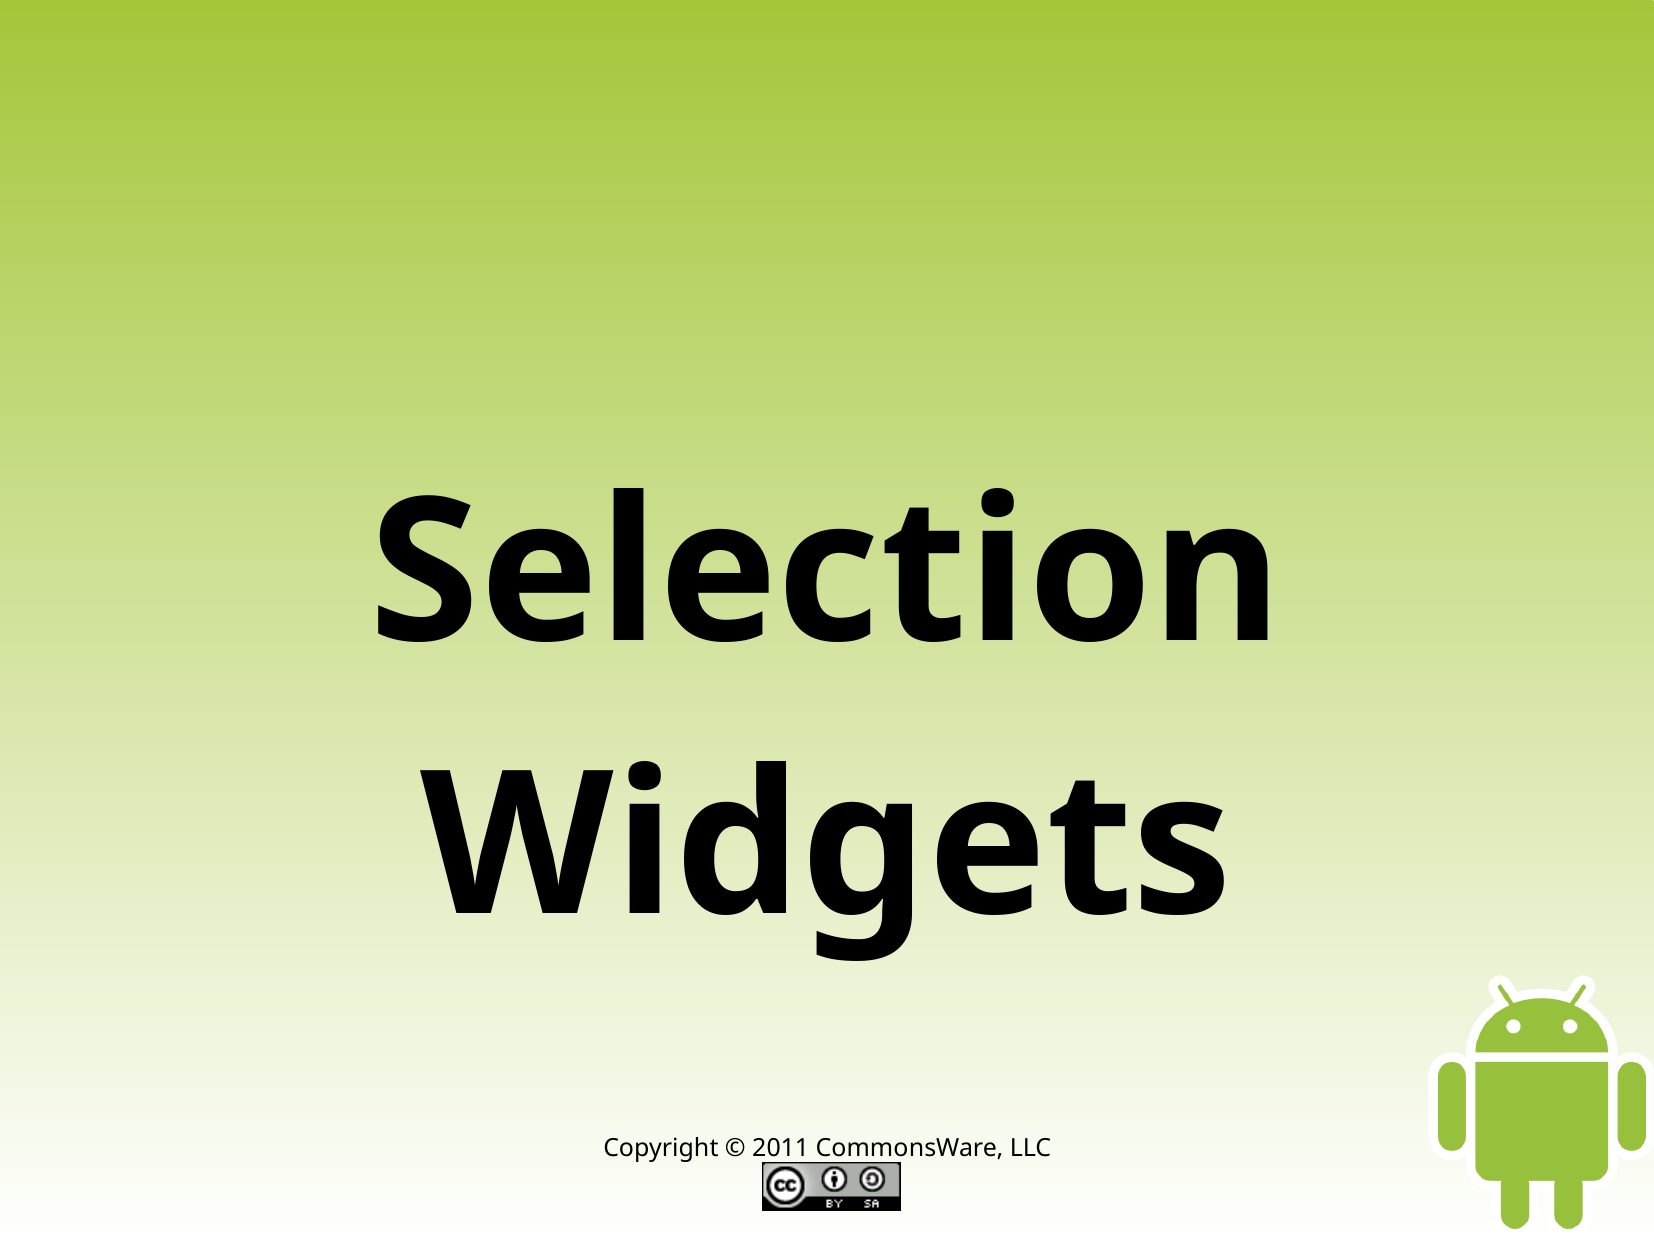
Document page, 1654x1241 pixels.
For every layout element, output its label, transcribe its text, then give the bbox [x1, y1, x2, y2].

subtitle Selection Widgets [82, 290, 1571, 1109]
picture [762, 1162, 901, 1211]
picture [1428, 975, 1654, 1238]
